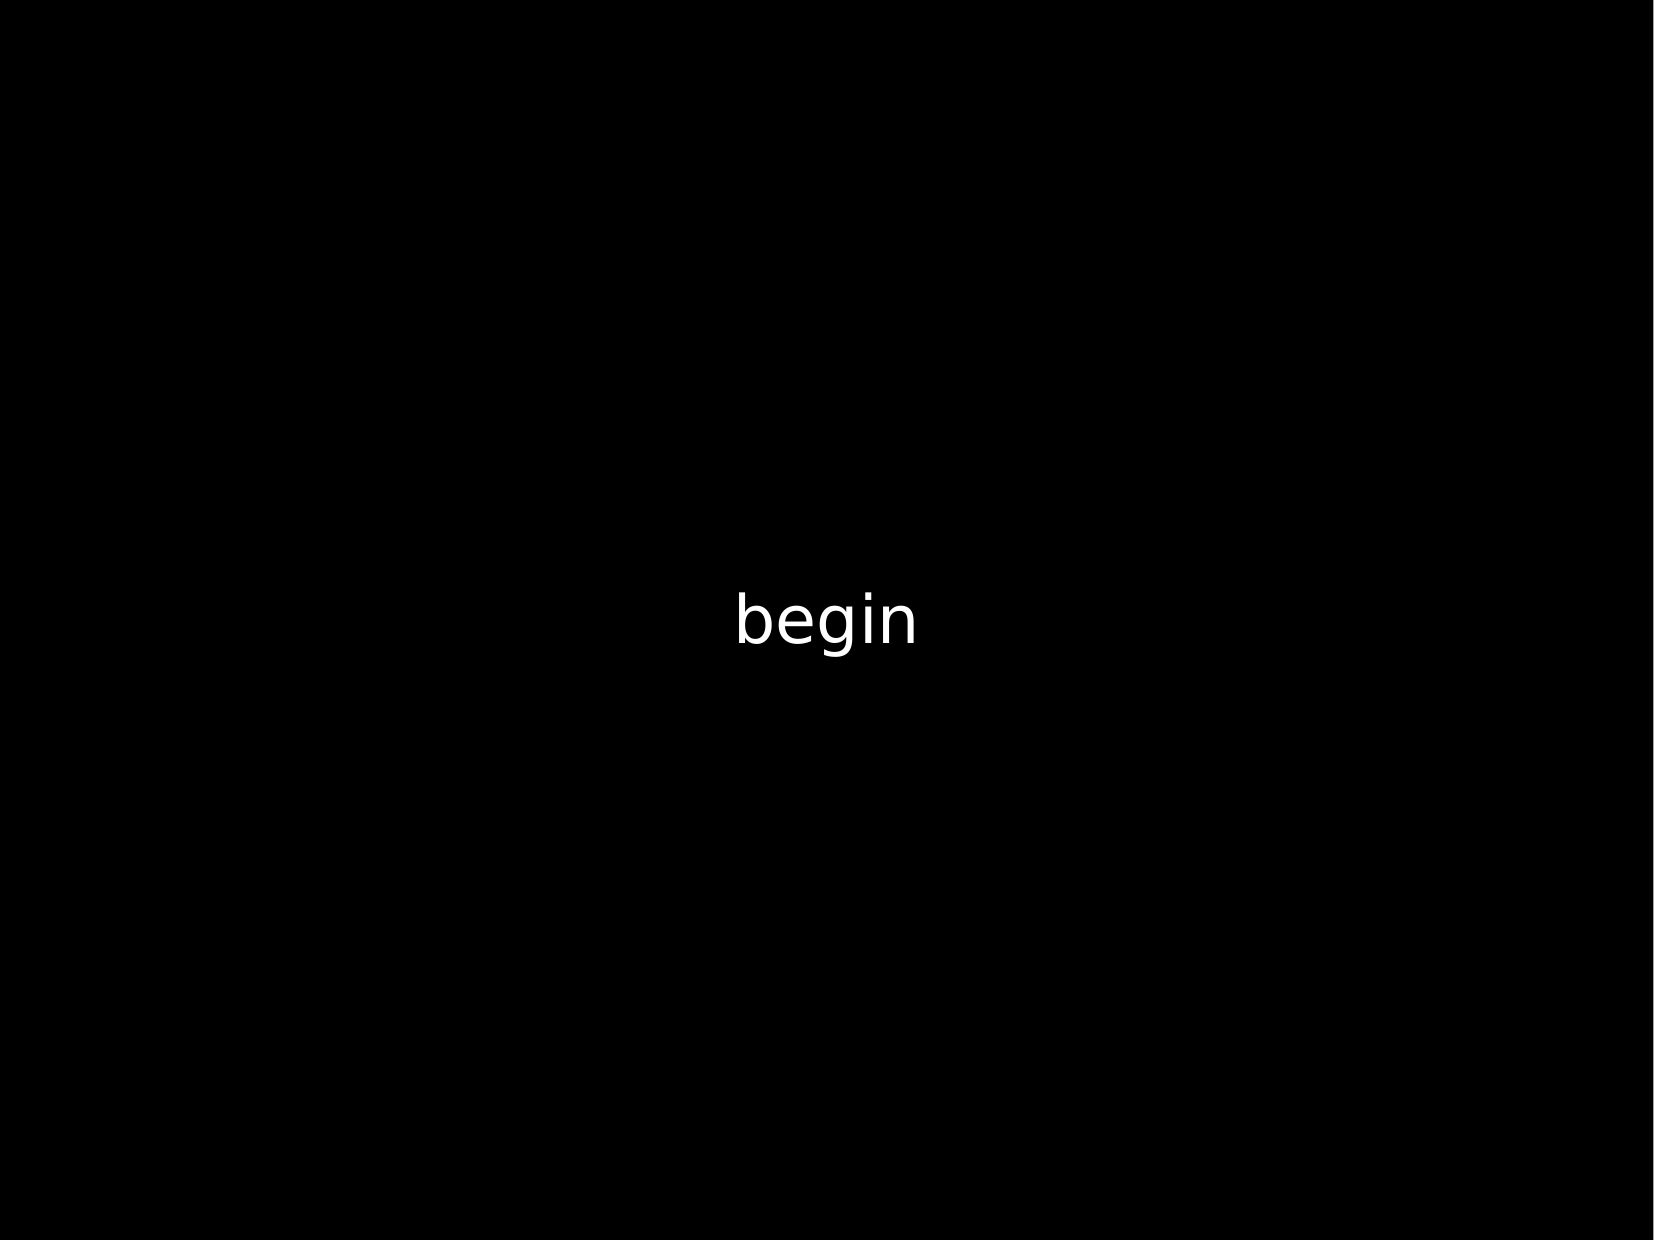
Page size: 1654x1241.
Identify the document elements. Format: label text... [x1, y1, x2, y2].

title begin [82, 516, 1571, 724]
